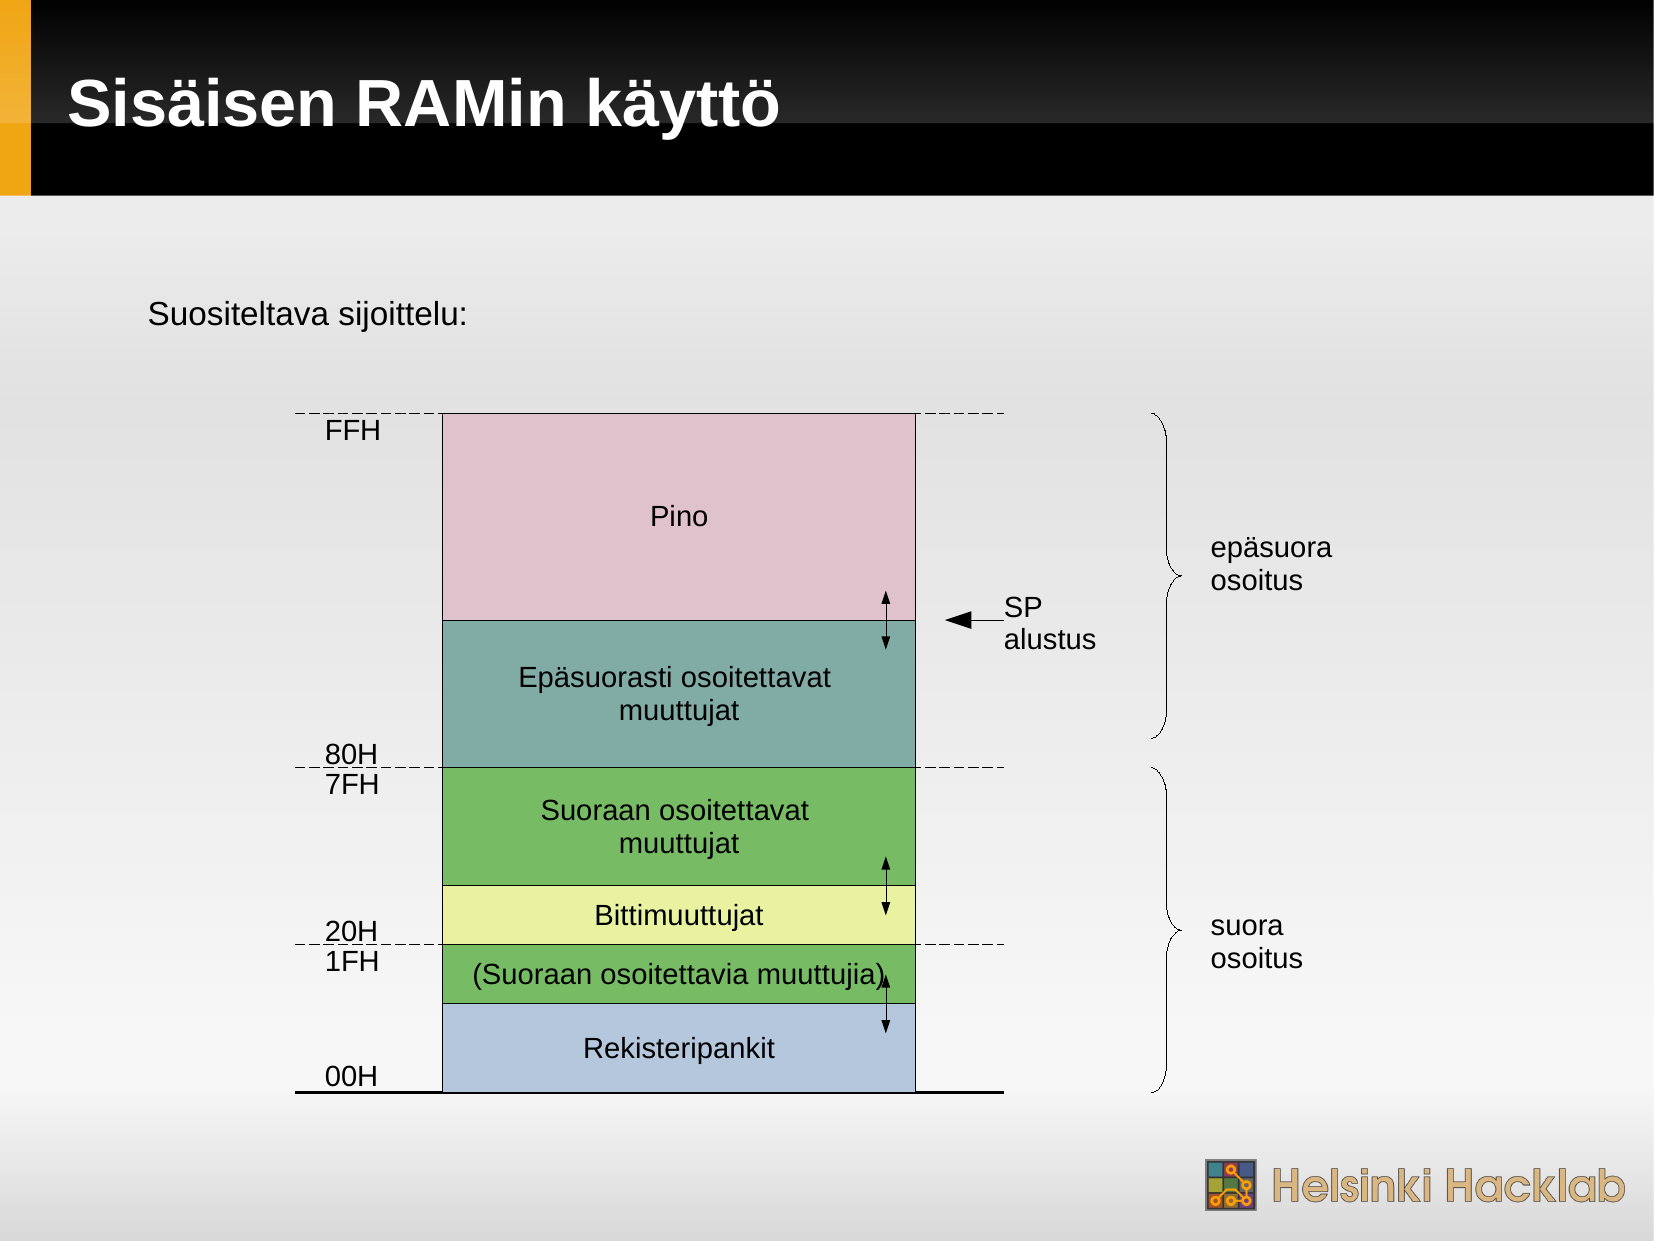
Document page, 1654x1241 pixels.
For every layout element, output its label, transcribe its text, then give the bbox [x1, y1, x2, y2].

text_box 00H [324, 1059, 414, 1093]
text_box Epäsuorasti osoitettavat muuttujat [442, 621, 916, 768]
text_box 7FH [324, 772, 414, 801]
text_box (Suoraan osoitettavia muuttujia) [442, 944, 916, 1004]
text_box SP alustus [1003, 590, 1123, 689]
text_box 1FH [324, 944, 414, 978]
picture [0, 0, 1654, 1241]
text_box Bittimuuttujat [442, 886, 916, 944]
title Sisäisen RAMin käyttö [67, 0, 1556, 208]
text_box Suositeltava sijoittelu: [147, 295, 650, 361]
text_box FFH [324, 413, 414, 447]
text_box Suoraan osoitettavat muuttujat [442, 768, 916, 886]
text_box epäsuora osoitus [1210, 531, 1359, 630]
text_box Pino [442, 413, 916, 621]
text_box Rekisteripankit [442, 1004, 916, 1093]
text_box 20H [324, 915, 414, 944]
text_box 80H [324, 738, 414, 772]
text_box suora osoitus [1210, 908, 1329, 975]
